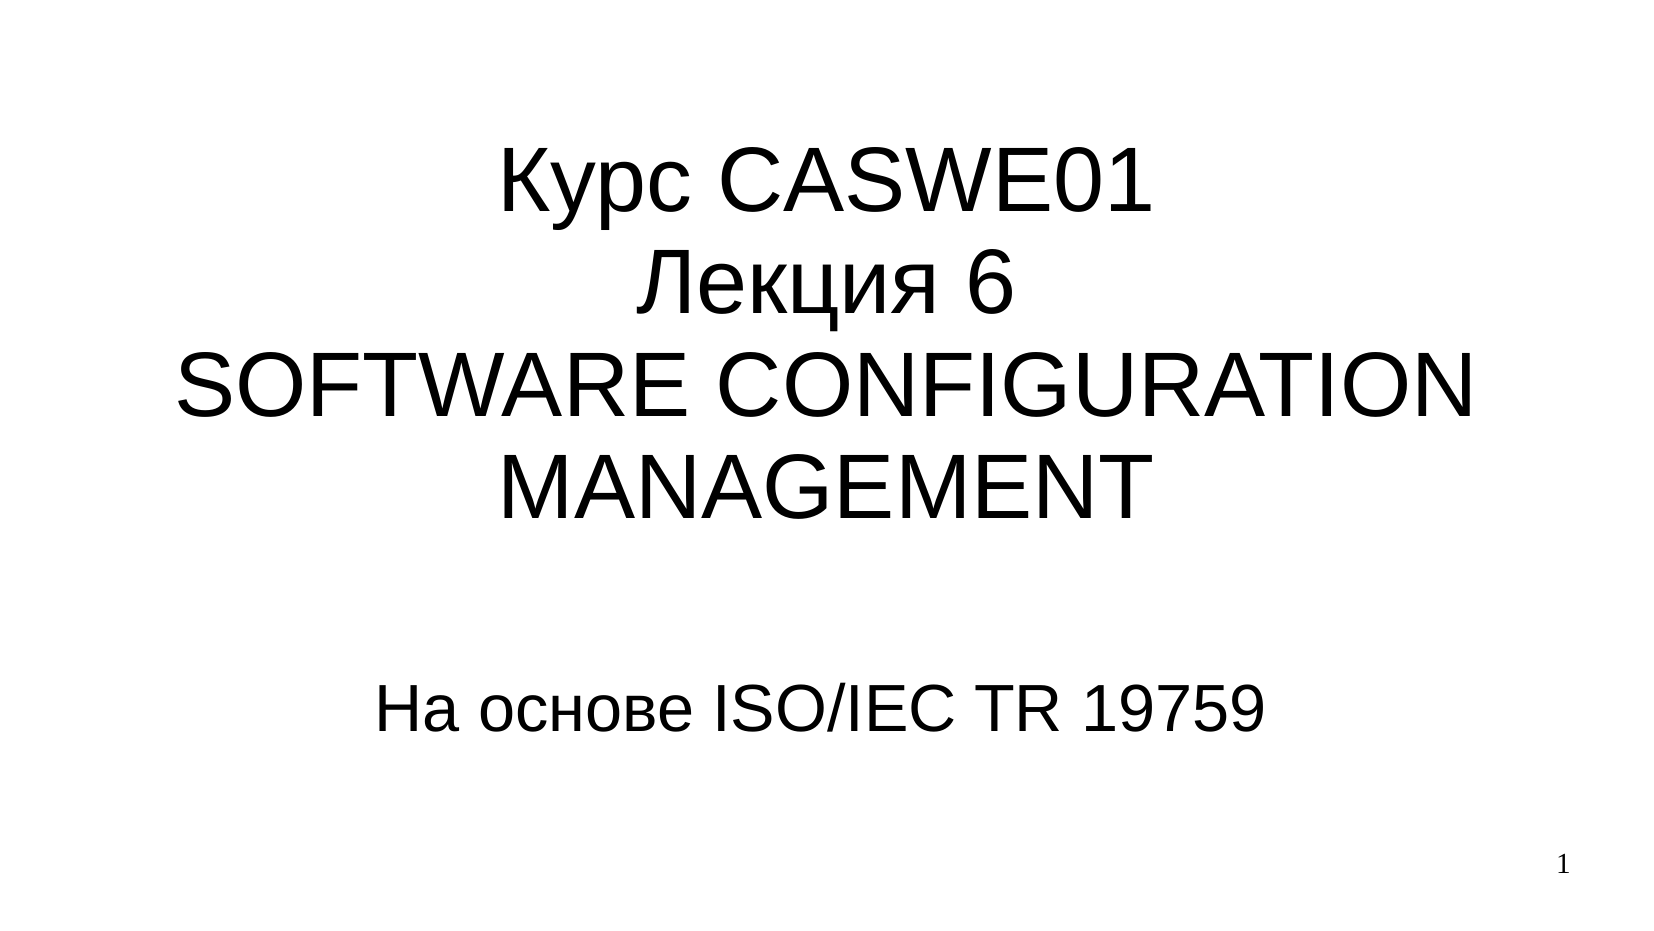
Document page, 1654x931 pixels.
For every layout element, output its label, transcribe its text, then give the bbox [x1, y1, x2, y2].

text_box Курс CASWE01 Лекция 6 SOFTWARE CONFIGURATION MANAGEMENT [29, 76, 1625, 591]
subtitle На основе ISO/IEC TR 19759 [76, 591, 1565, 857]
